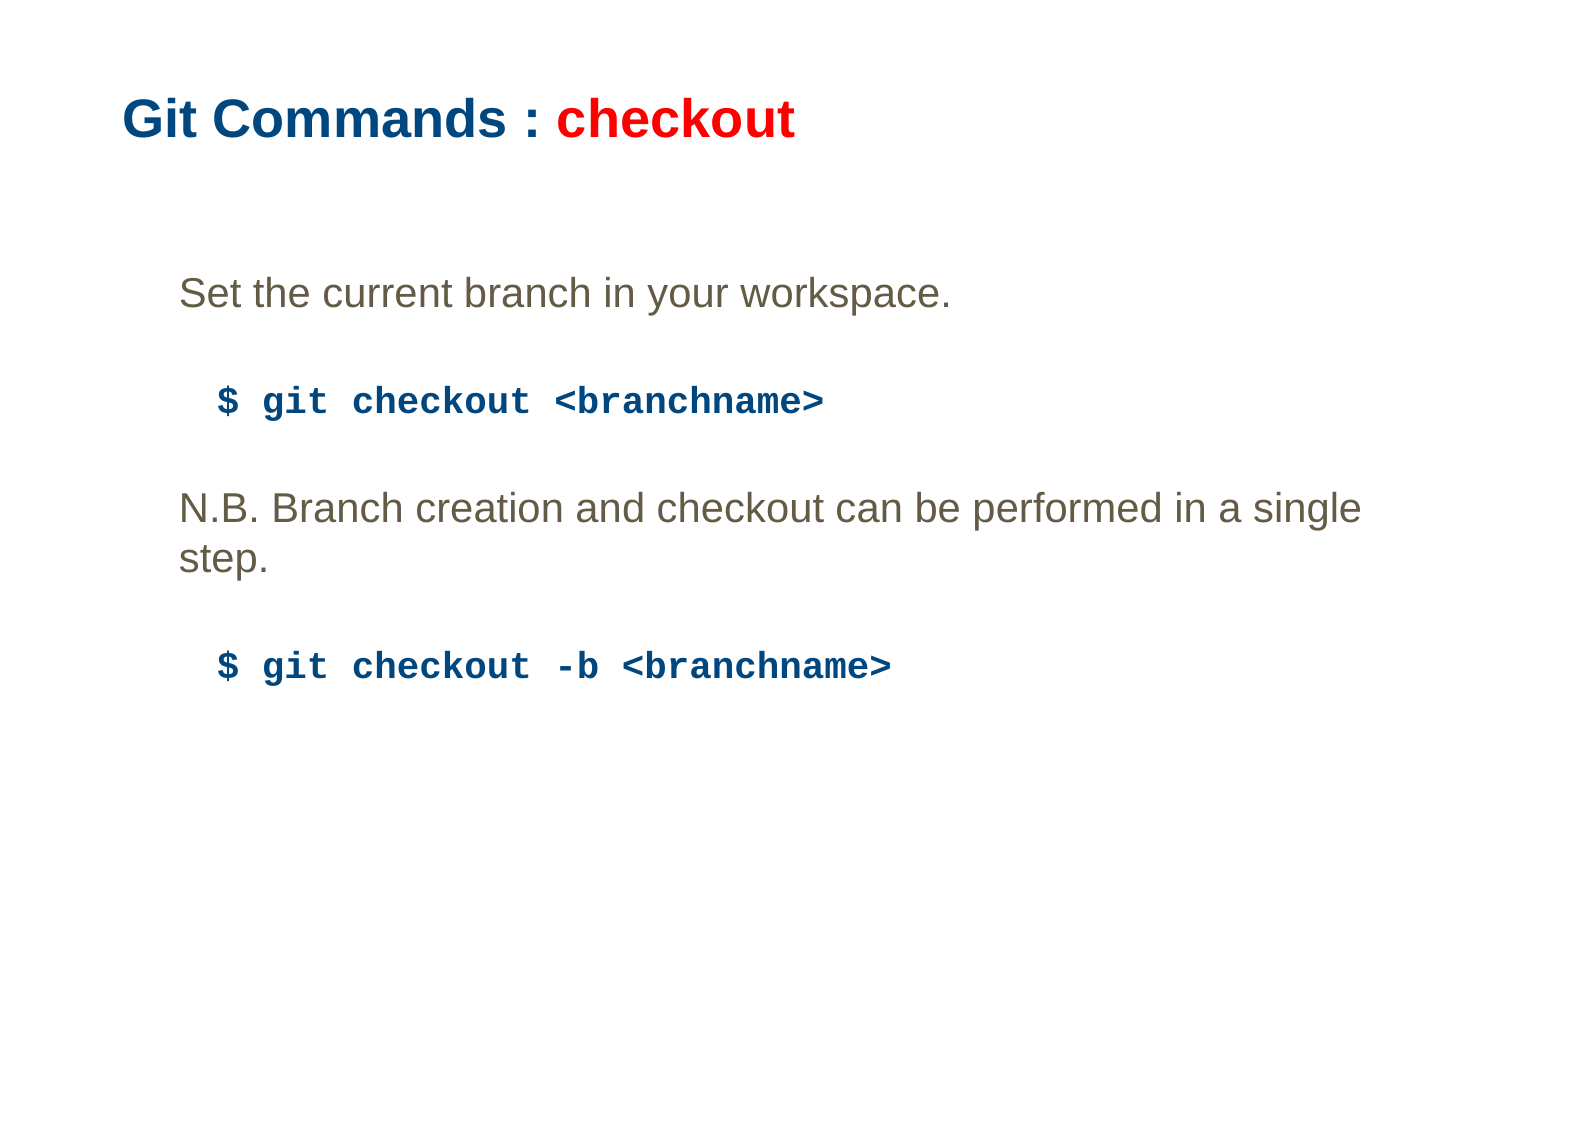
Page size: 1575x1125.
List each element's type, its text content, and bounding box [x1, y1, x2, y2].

list Set the current branch in your workspace. $ git checkout <branchname> N.B. Branch creation and checkout can be performed in a single step. $ git checkout -b <branchname> [122, 265, 1398, 941]
title Git Commands : checkout [122, 76, 1541, 157]
